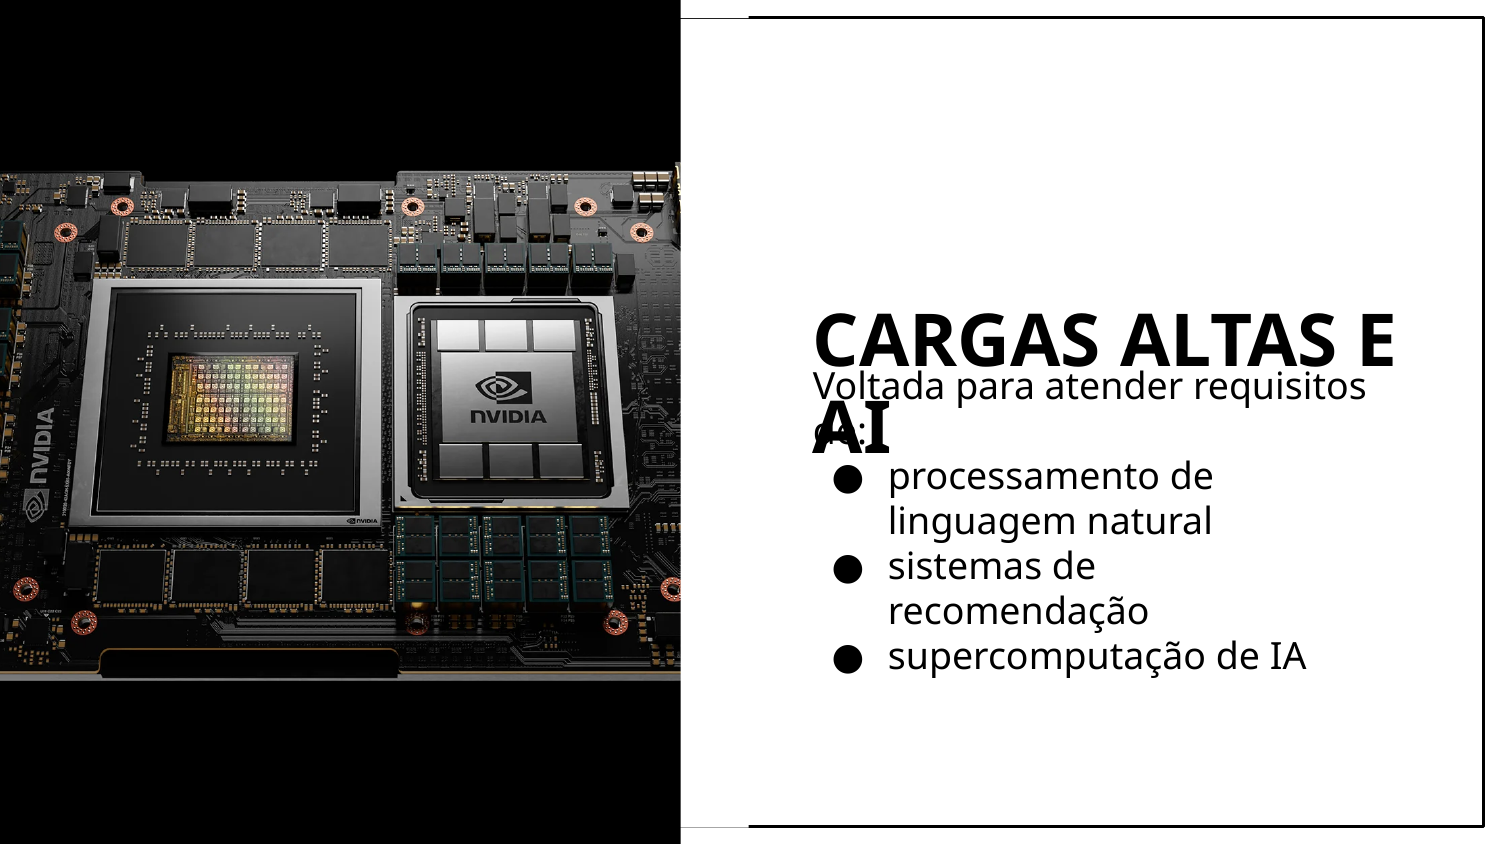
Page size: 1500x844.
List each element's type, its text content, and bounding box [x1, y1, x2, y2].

title CARGAS ALTAS E AI [797, 278, 1427, 373]
picture [0, 0, 681, 844]
subtitle Voltada para atender requisitos de: processamento de linguagem natural sistemas de recomendação supercomputação de IA [797, 373, 1383, 758]
